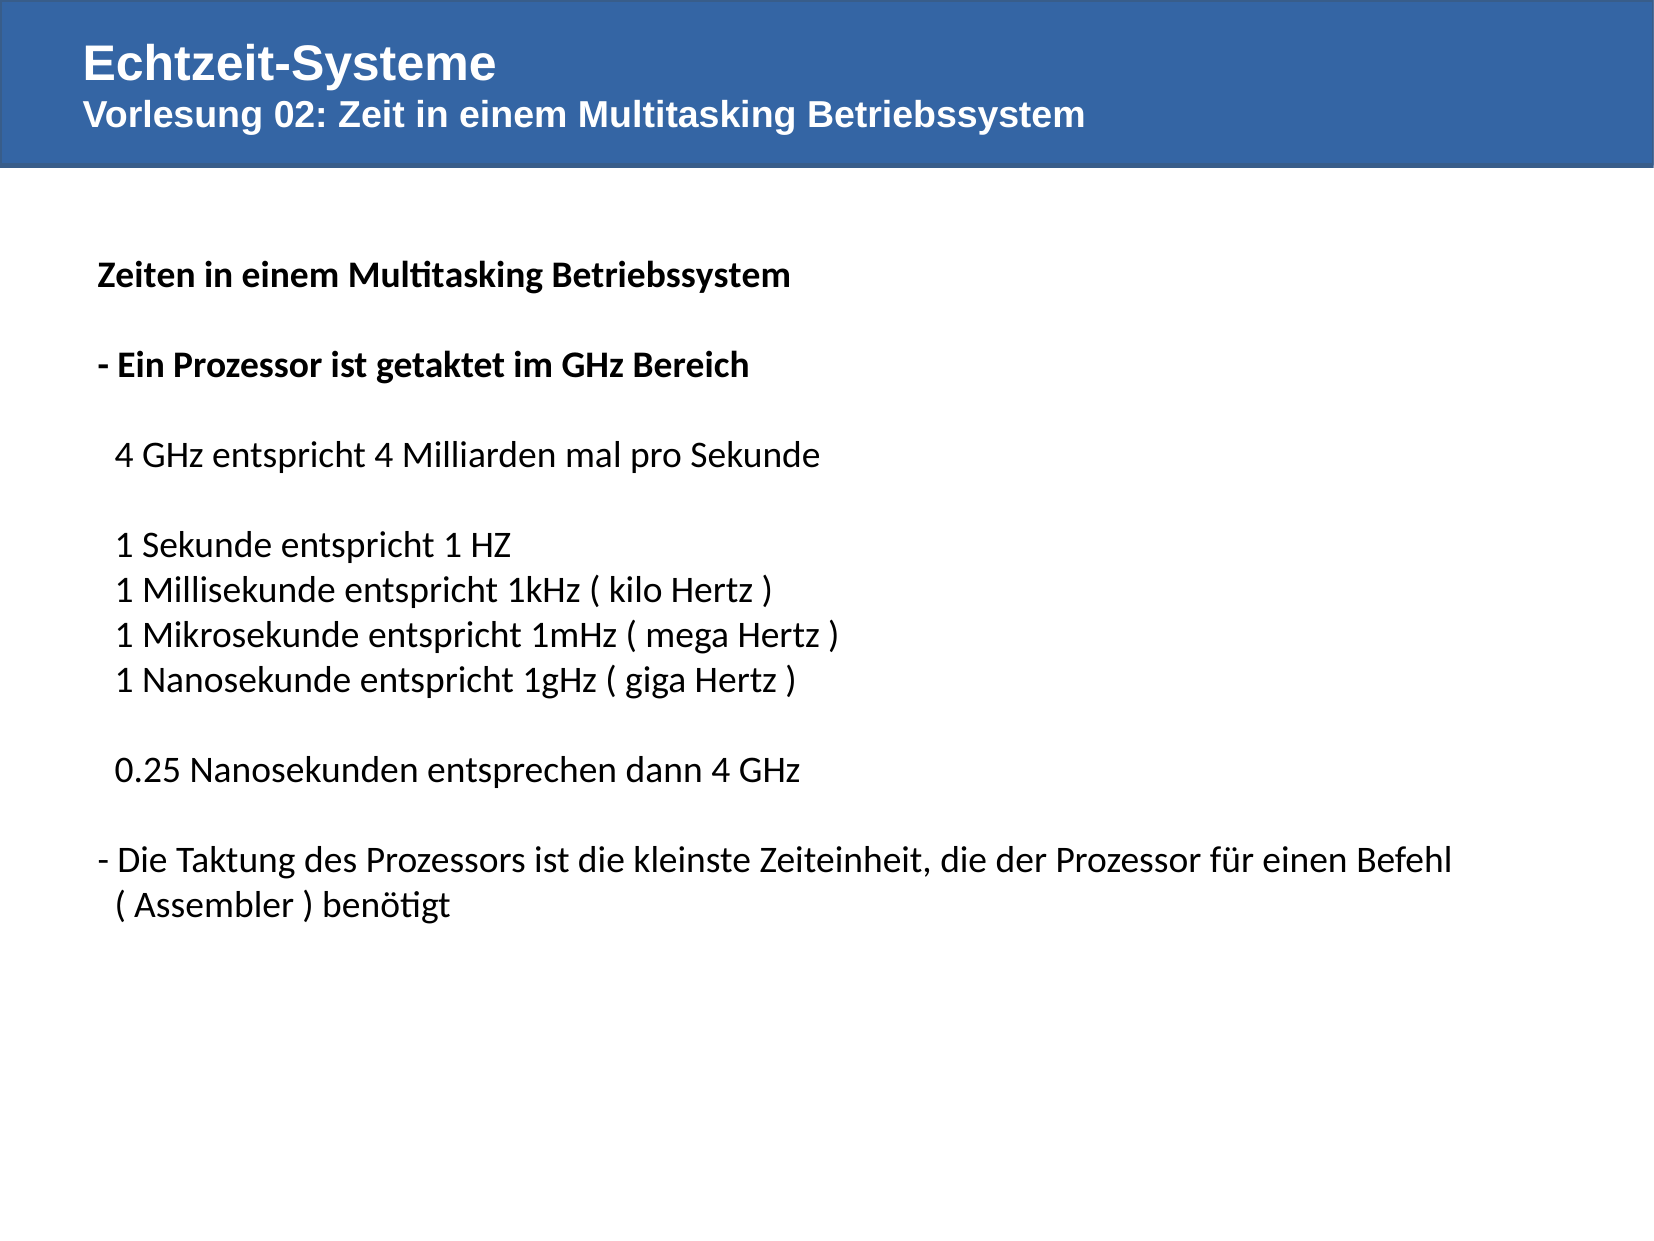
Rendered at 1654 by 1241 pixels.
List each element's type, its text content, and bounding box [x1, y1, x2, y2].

text_box Zeiten in einem Multitasking Betriebssystem - Ein Prozessor ist getaktet im GHz Bereich 4 GHz entspricht 4 Milliarden mal pro Sekunde 1 Sekunde entspricht 1 HZ 1 Millisekunde entspricht 1kHz ( kilo Hertz ) 1 Mikrosekunde entspricht 1mHz ( mega Hertz ) 1 Nanosekunde entspricht 1gHz ( giga Hertz ) 0.25 Nanosekunden entsprechen dann 4 GHz - Die Taktung des Prozessors ist die kleinste Zeiteinheit, die der Prozessor für einen Befehl ( Assembler ) benötigt [83, 242, 1595, 932]
title Echtzeit-Systeme Vorlesung 02: Zeit in einem Multitasking Betriebssystem [82, 29, 1571, 136]
